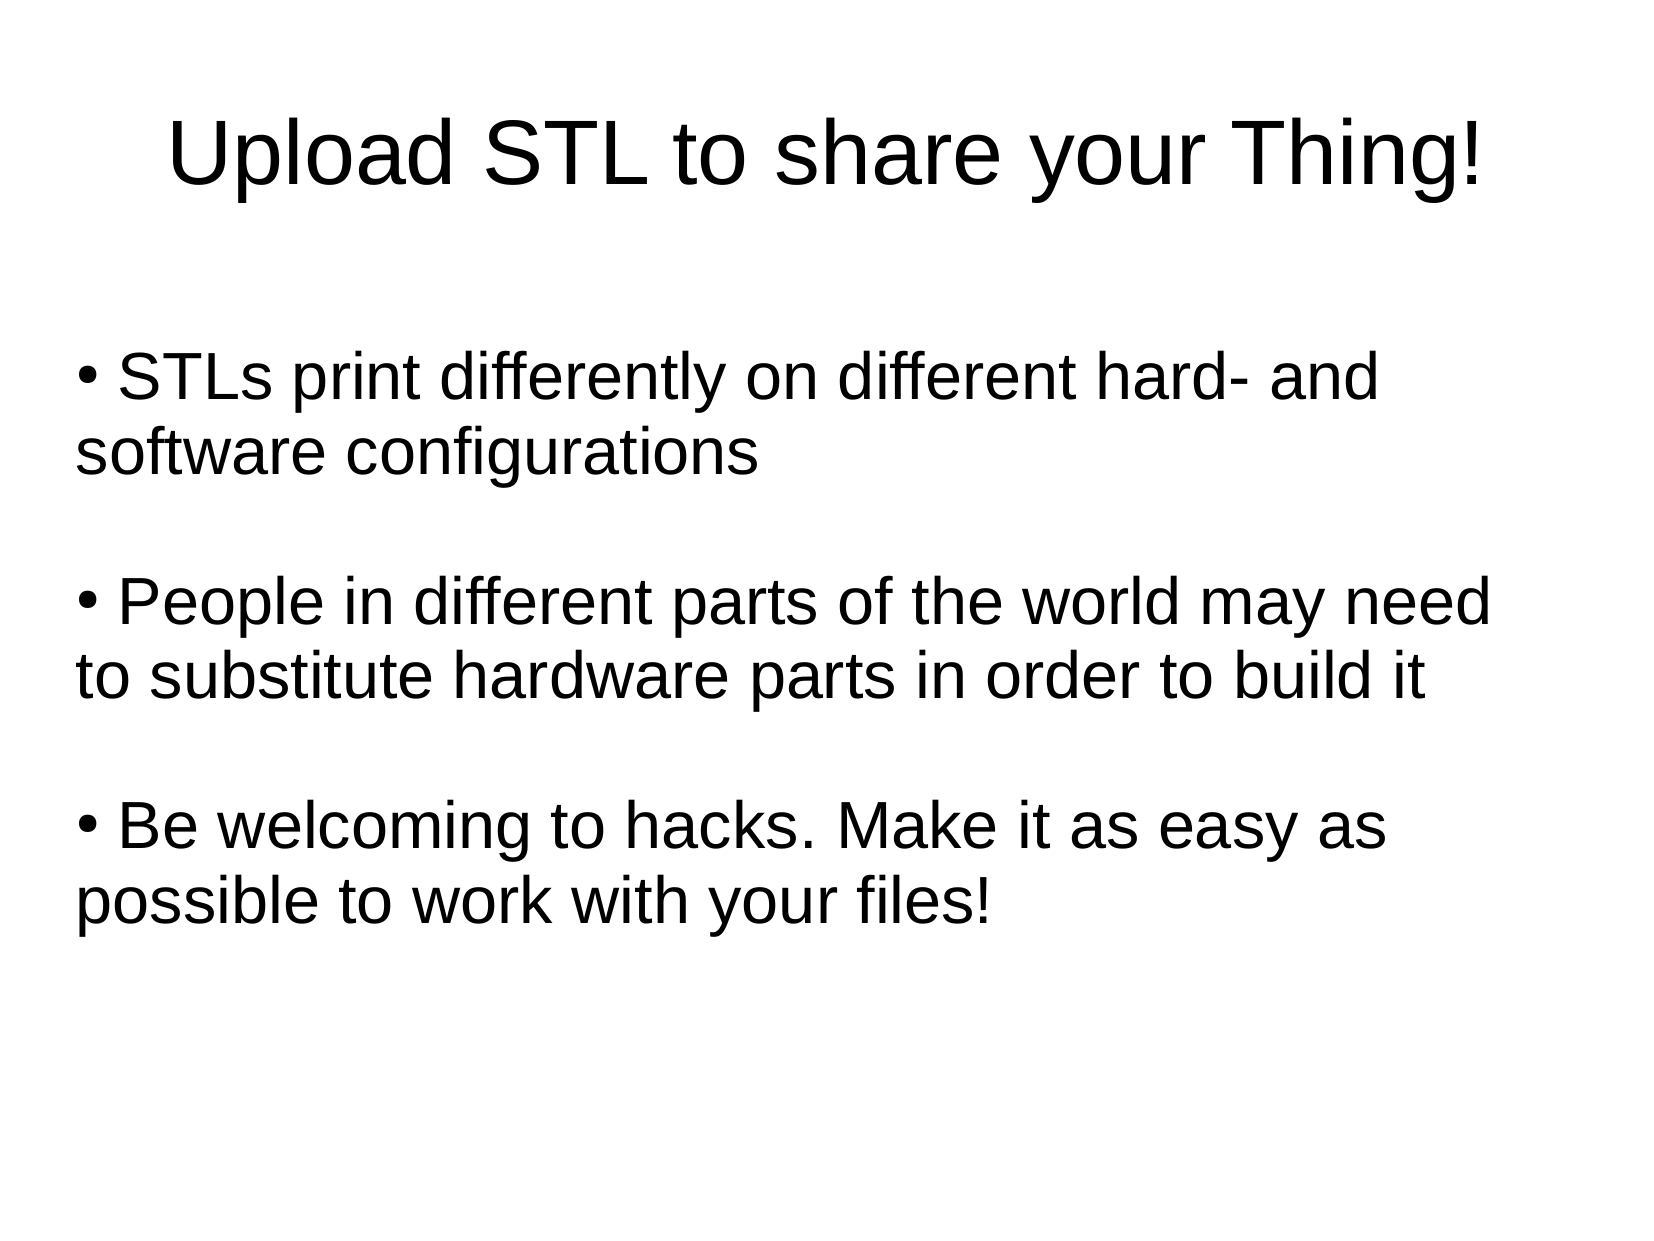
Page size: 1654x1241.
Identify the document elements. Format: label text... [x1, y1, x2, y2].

subtitle STLs print differently on different hard- and software configurations People in different parts of the world may need to substitute hardware parts in order to build it Be welcoming to hacks. Make it as easy as possible to work with your files! [75, 278, 1564, 1241]
title Upload STL to share your Thing! [82, 49, 1571, 257]
